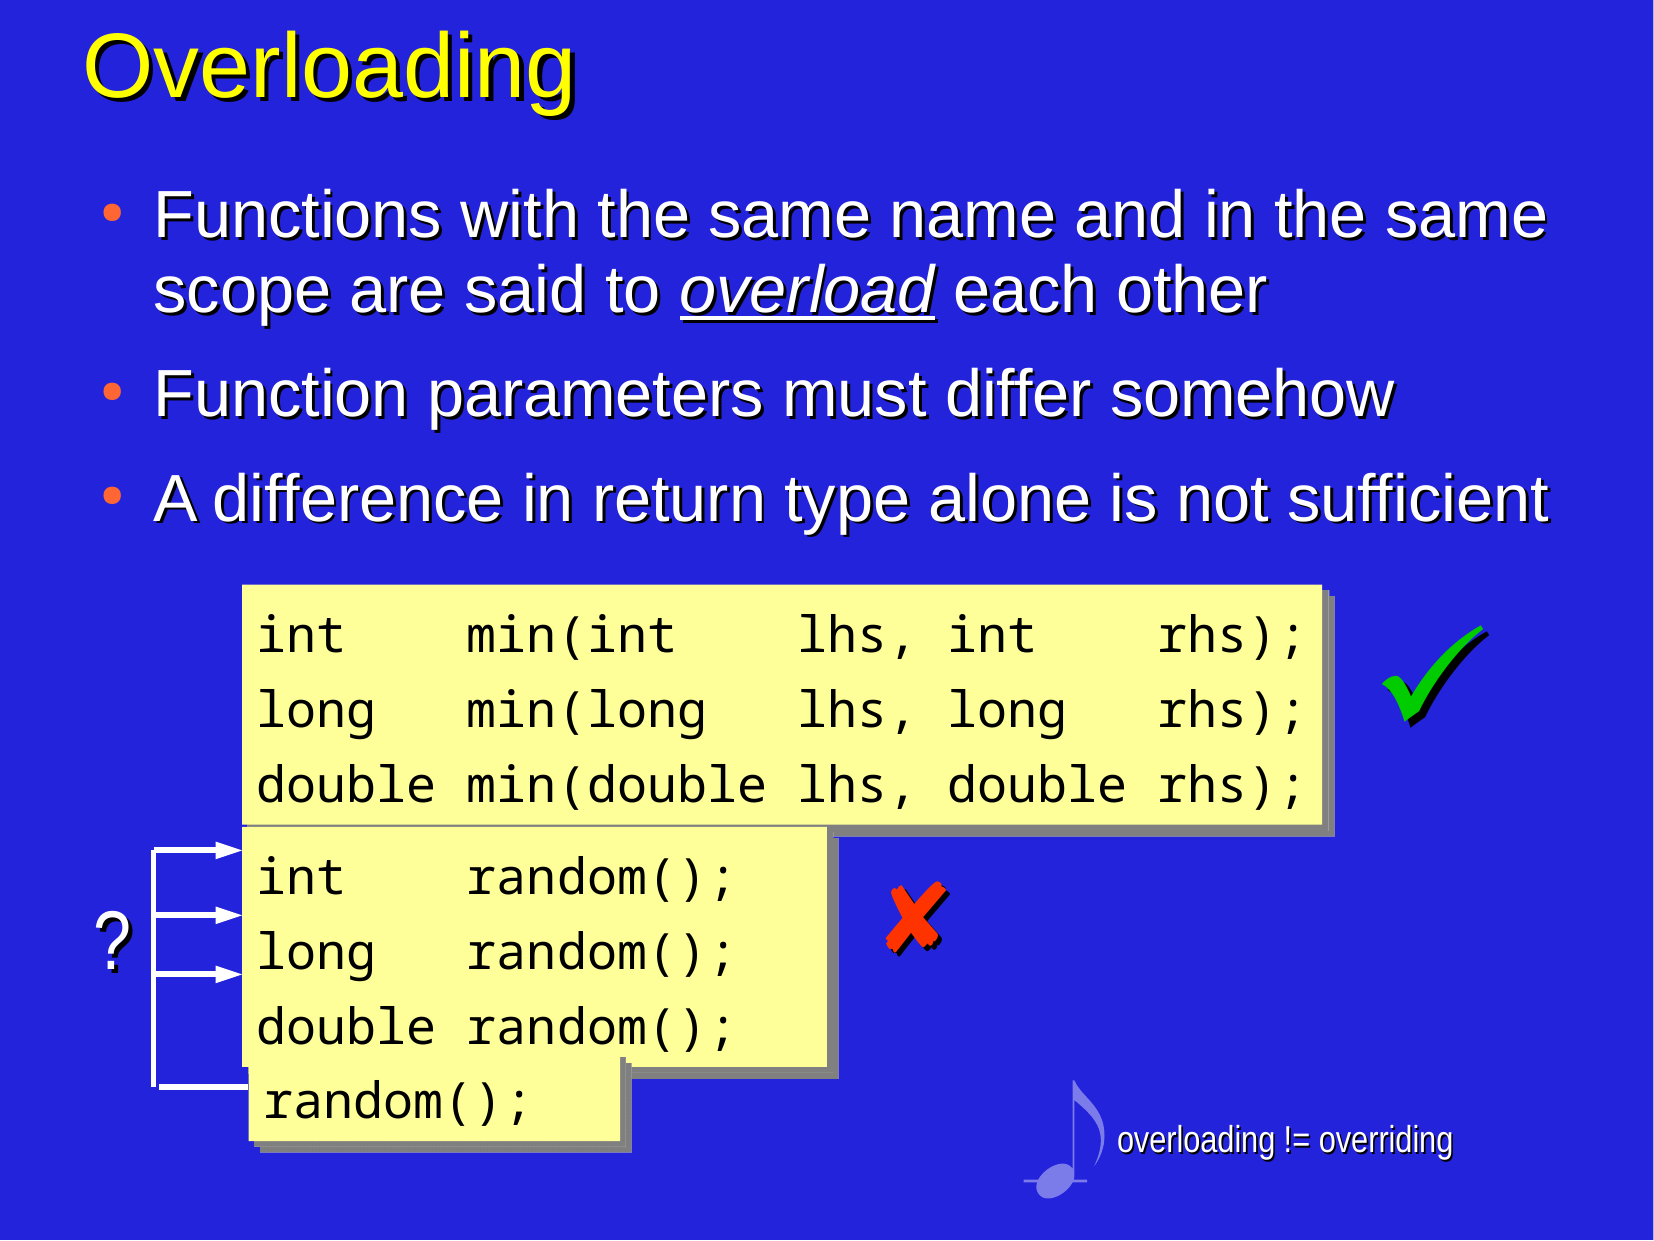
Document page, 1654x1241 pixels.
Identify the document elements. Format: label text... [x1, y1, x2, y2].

text_box overloading != overriding [1102, 1107, 1590, 1169]
list Functions with the same name and in the same scope are said to overload each other Function parameters must differ somehow A difference in return type alone is not sufficient [1075, 1102, 1571, 1182]
list Functions with the same name and in the same scope are said to overload each other Function parameters must differ somehow A difference in return type alone is not sufficient [82, 177, 1571, 1182]
text_box [1023, 1080, 1105, 1199]
text_box random(); [248, 1051, 621, 1142]
title Overloading [82, 2, 1571, 130]
text_box int random(); long random(); double random(); [242, 826, 827, 1067]
text_box  [859, 829, 1010, 994]
text_box int min(int lhs, int rhs); long min(long lhs, long rhs); double min(double lhs, double rhs); [242, 584, 1323, 825]
text_box  [1355, 584, 1545, 780]
text_box ? [79, 878, 257, 995]
